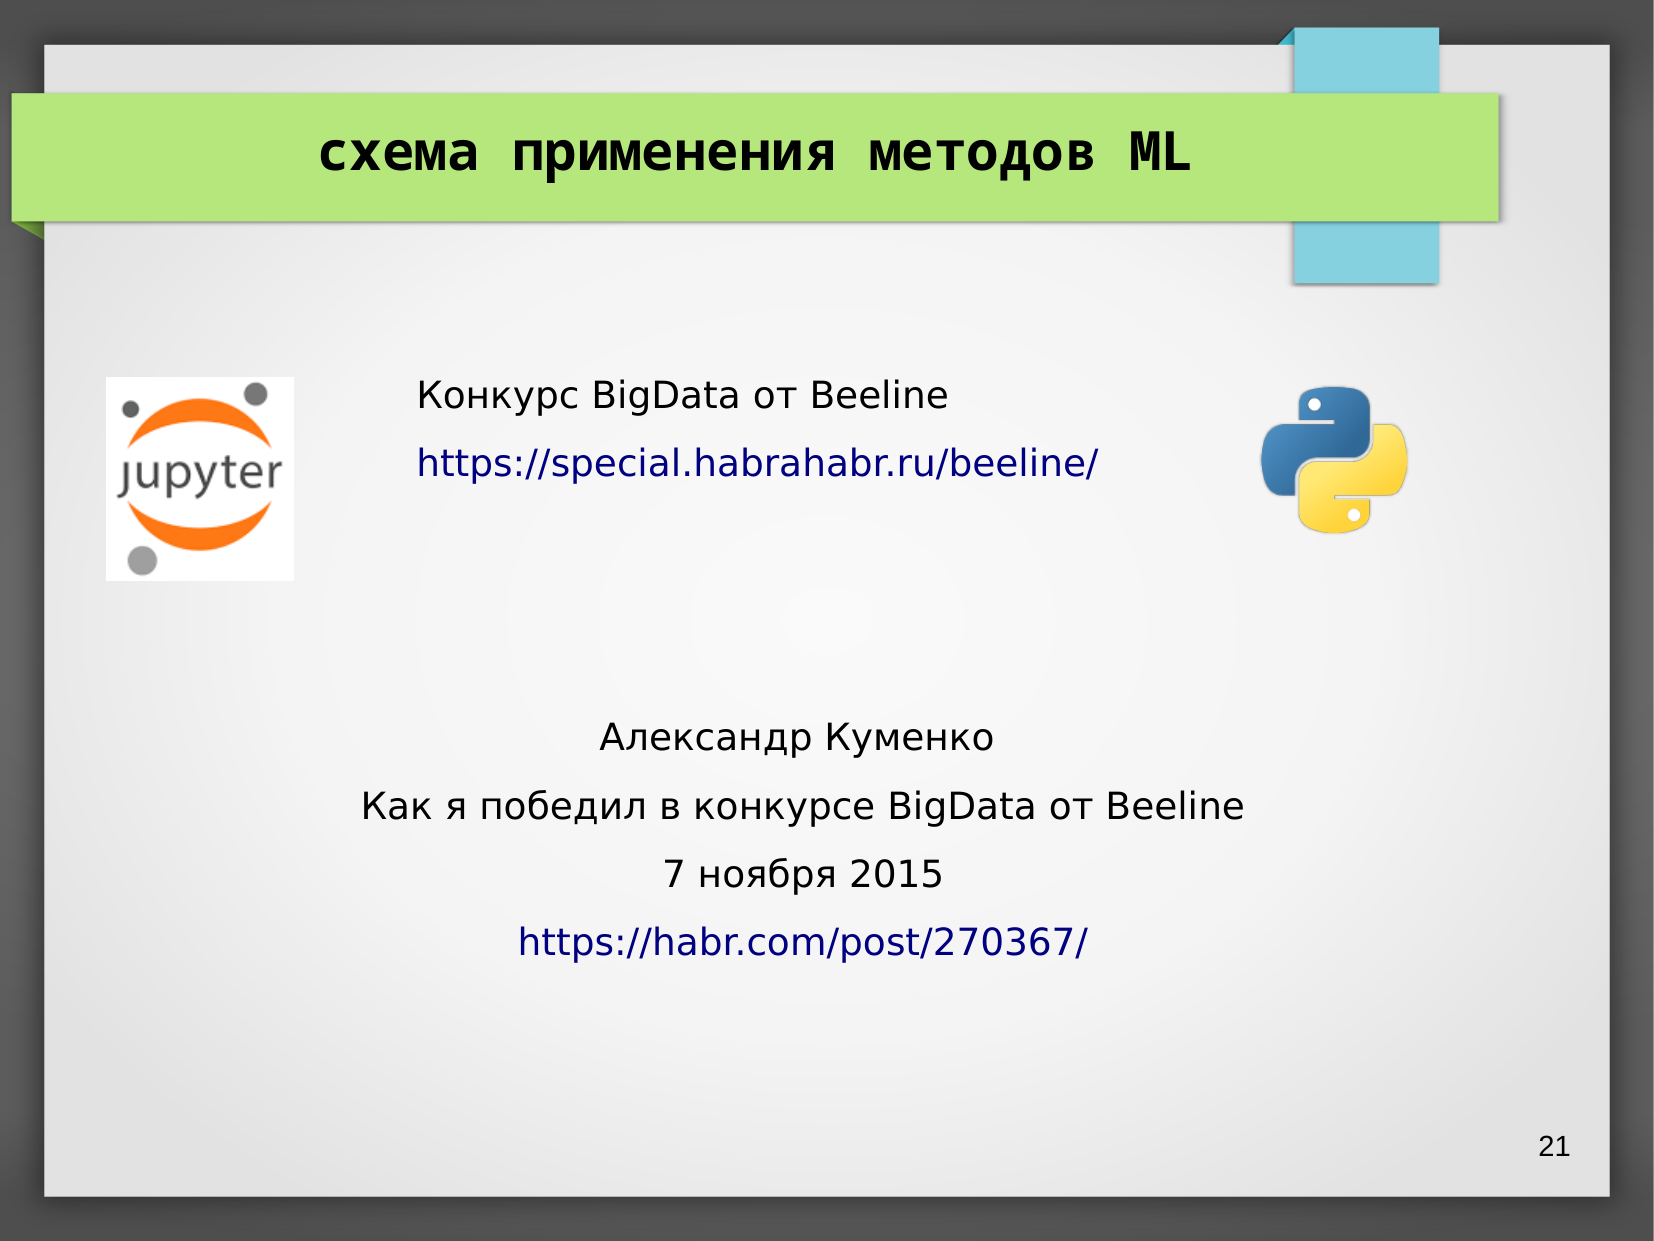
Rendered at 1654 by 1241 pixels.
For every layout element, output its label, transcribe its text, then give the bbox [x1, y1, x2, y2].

picture [0, 0, 1654, 1241]
text_box Александр Куменко Как я победил в конкурсе BigData от Beeline 7 ноября 2015 https://habr.com/post/270367/ [141, 708, 1465, 1041]
text_box Конкурс BigData от Beeline https://special.habrahabr.ru/beeline/ [401, 366, 1182, 497]
title схема применения методов ML [47, 109, 1465, 189]
